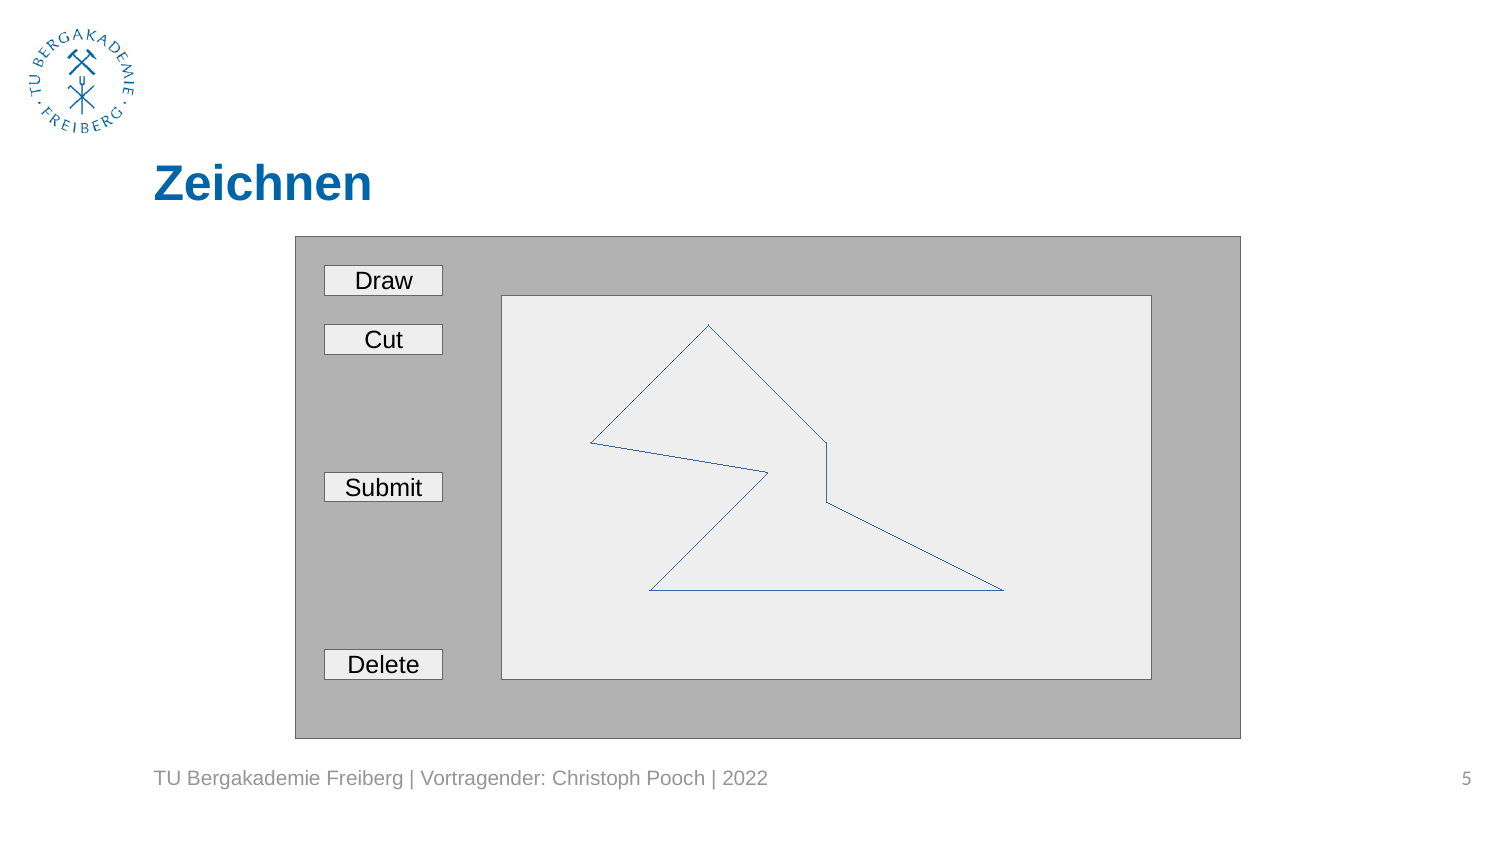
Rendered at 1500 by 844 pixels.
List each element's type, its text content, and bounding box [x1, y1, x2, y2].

picture [29, 29, 134, 133]
list Zeichnen [153, 150, 1353, 221]
text_box Submit [324, 472, 443, 502]
footer TU Bergakademie Freiberg | Vortragender: Christoph Pooch | 2022 [153, 764, 1353, 824]
text_box Cut [324, 324, 443, 355]
text_box Draw [324, 265, 443, 296]
text_box Delete [324, 649, 443, 680]
slide_number 3 [1352, 764, 1473, 825]
text_box [295, 236, 1241, 739]
